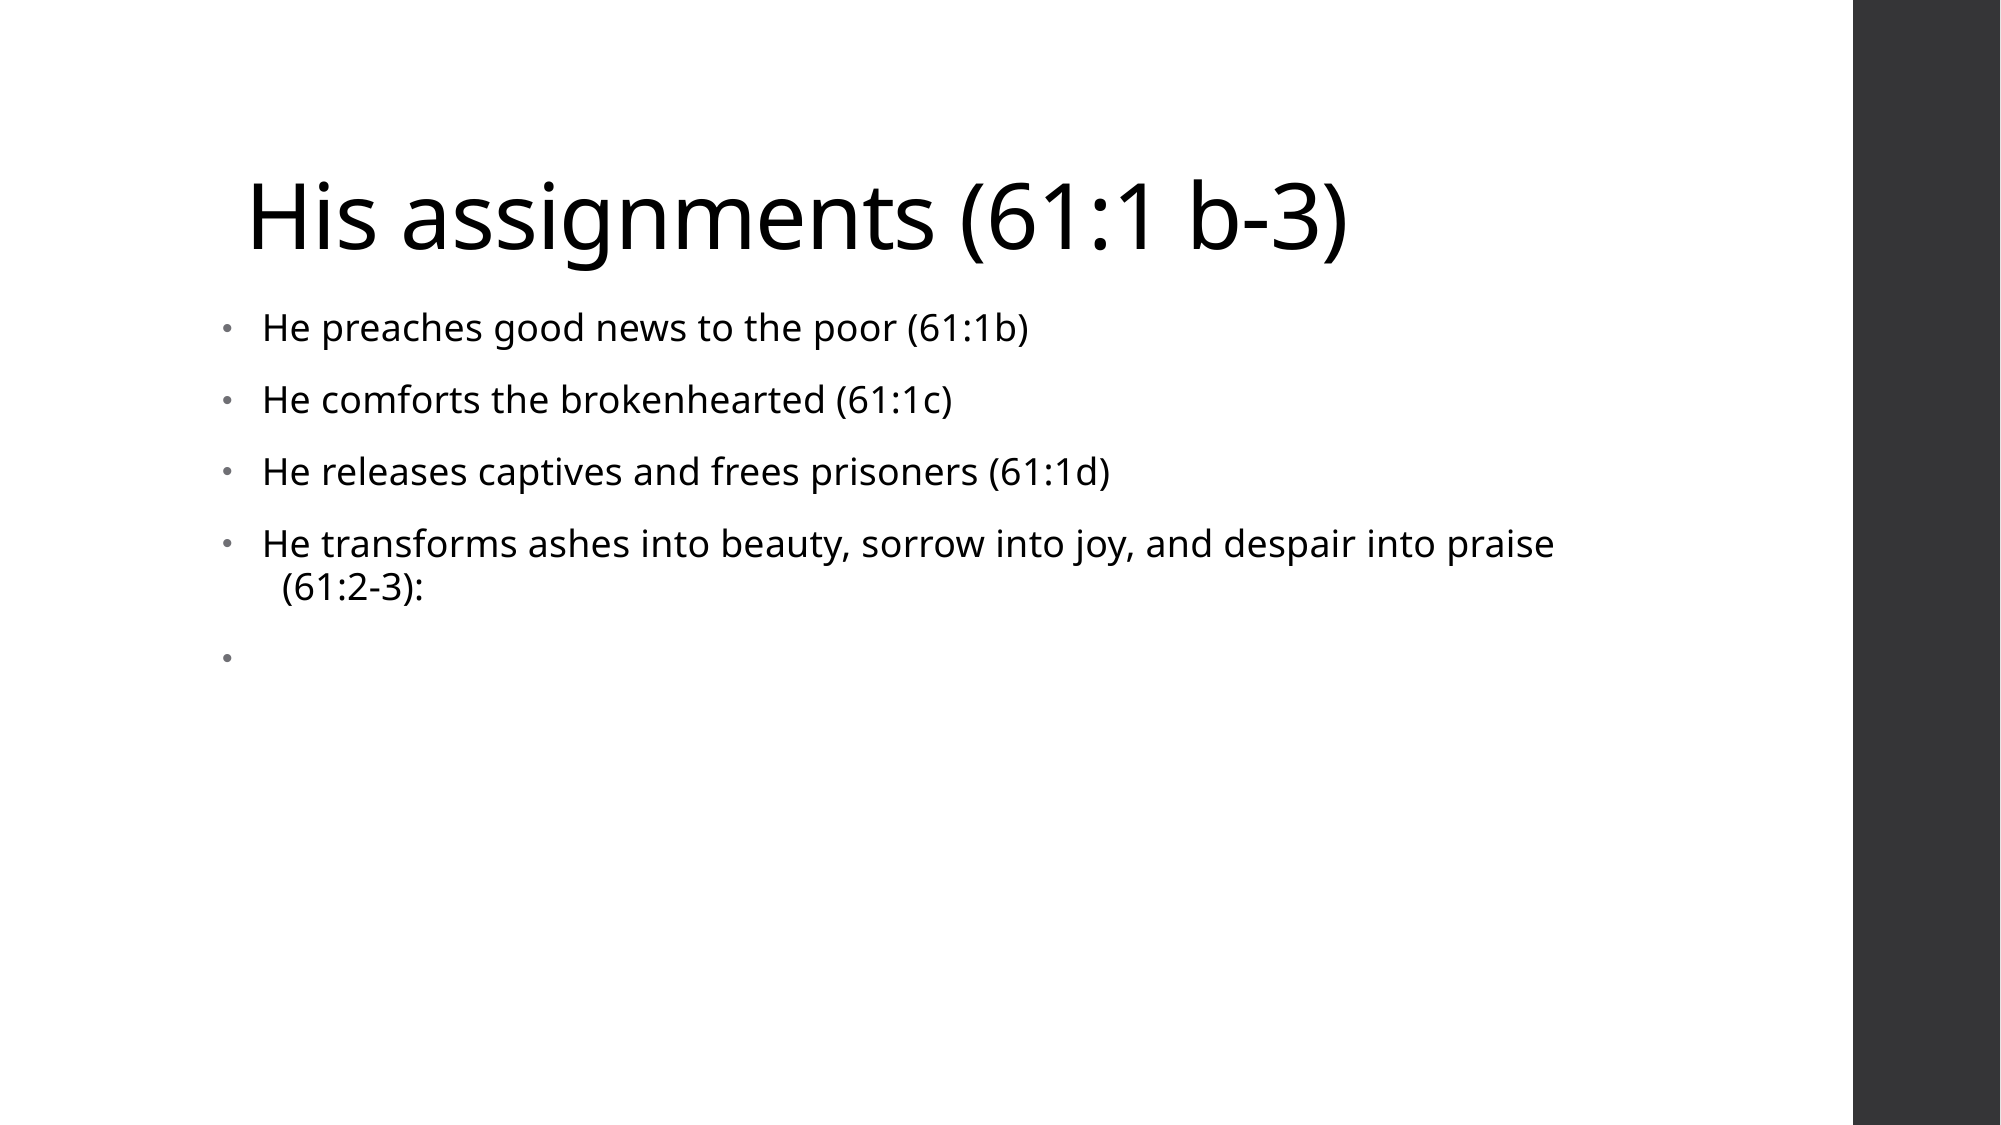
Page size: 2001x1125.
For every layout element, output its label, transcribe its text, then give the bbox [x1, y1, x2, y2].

list He preaches good news to the poor (61:1b) He comforts the brokenhearted (61:1c) He releases captives and frees prisoners (61:1d) He transforms ashes into beauty, sorrow into joy, and despair into praise (61:2-3): [206, 299, 1617, 1014]
title His assignments (61:1 b-3) [206, 60, 1797, 278]
